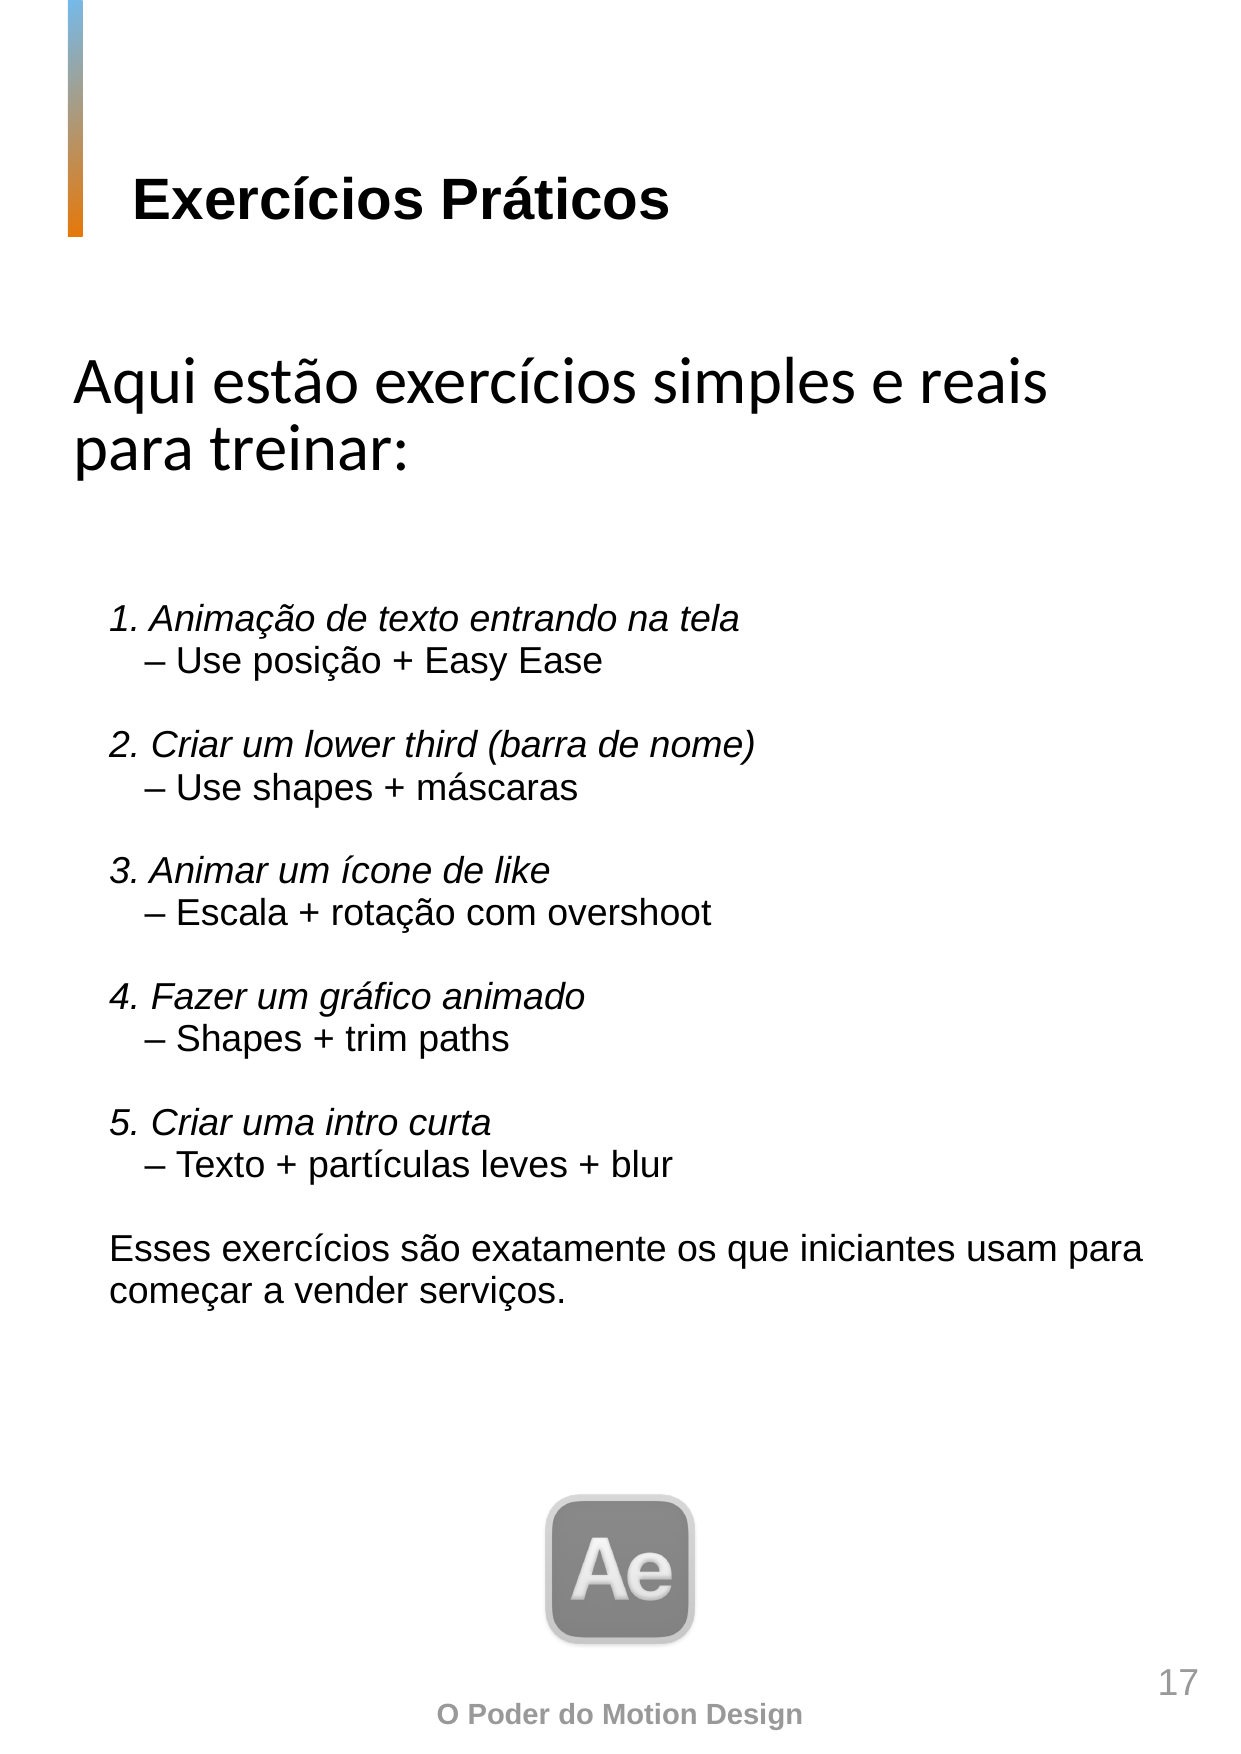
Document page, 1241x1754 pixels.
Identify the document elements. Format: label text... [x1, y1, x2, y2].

picture [527, 1476, 713, 1662]
text_box Aqui estão exercícios simples e reais para treinar: [59, 345, 1152, 495]
text_box 17 [1142, 1653, 1215, 1711]
text_box Exercícios Práticos [118, 159, 1182, 240]
text_box 1. Animação de texto entrando na tela – Use posição + Easy Ease 2. Criar um lower third (barra de nome) – Use shapes + máscaras 3. Animar um ícone de like – Escala + rotação com overshoot 4. Fazer um gráfico animado – Shapes + trim paths 5. Criar uma intro curta – Texto + partículas leves + blur Esses exercícios são exatamente os que iniciantes usam para começar a vender serviços. [59, 590, 1182, 1359]
text_box O Poder do Motion Design [421, 1690, 819, 1739]
text_box [67, 0, 83, 237]
